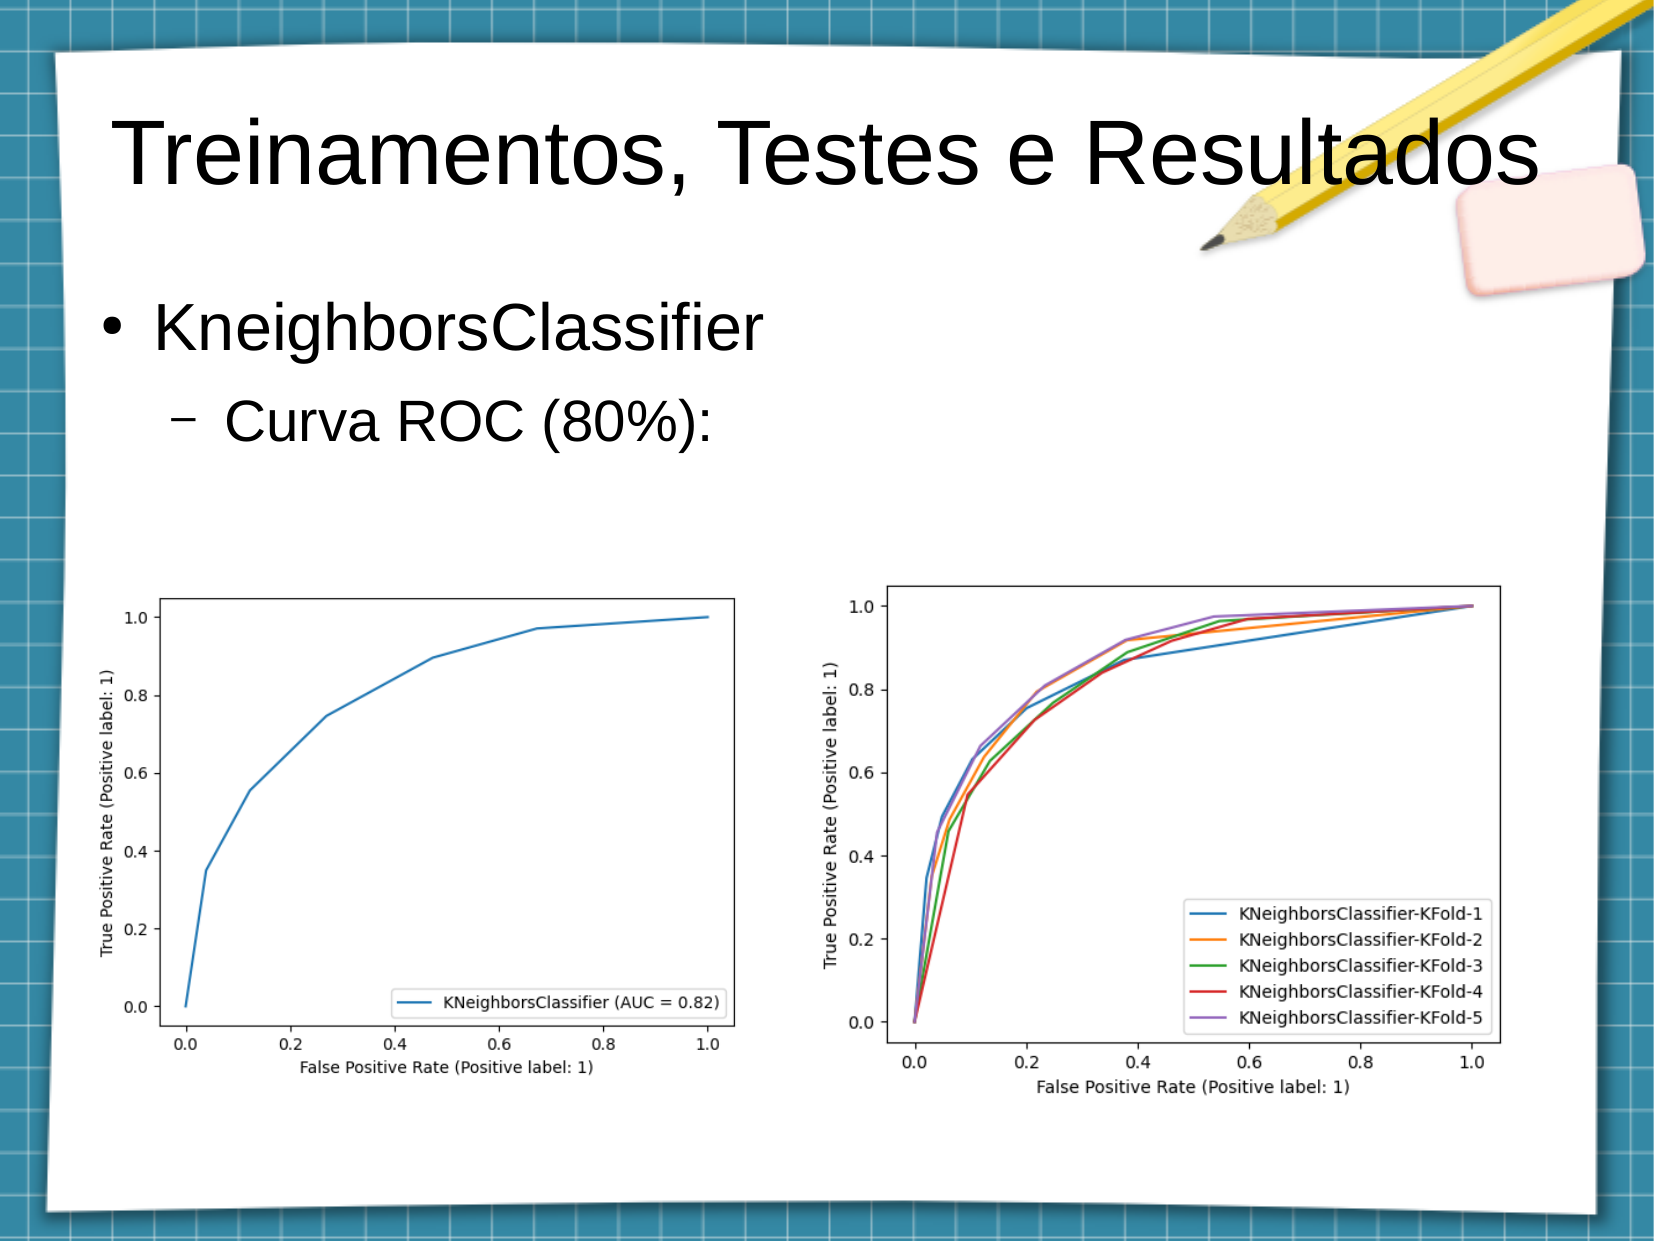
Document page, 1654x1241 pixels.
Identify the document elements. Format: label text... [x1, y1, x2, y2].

list KneighborsClassifier Curva ROC (80%): [82, 290, 1571, 531]
title Treinamentos, Testes e Resultados [82, 49, 1571, 257]
picture [0, 0, 1654, 1241]
